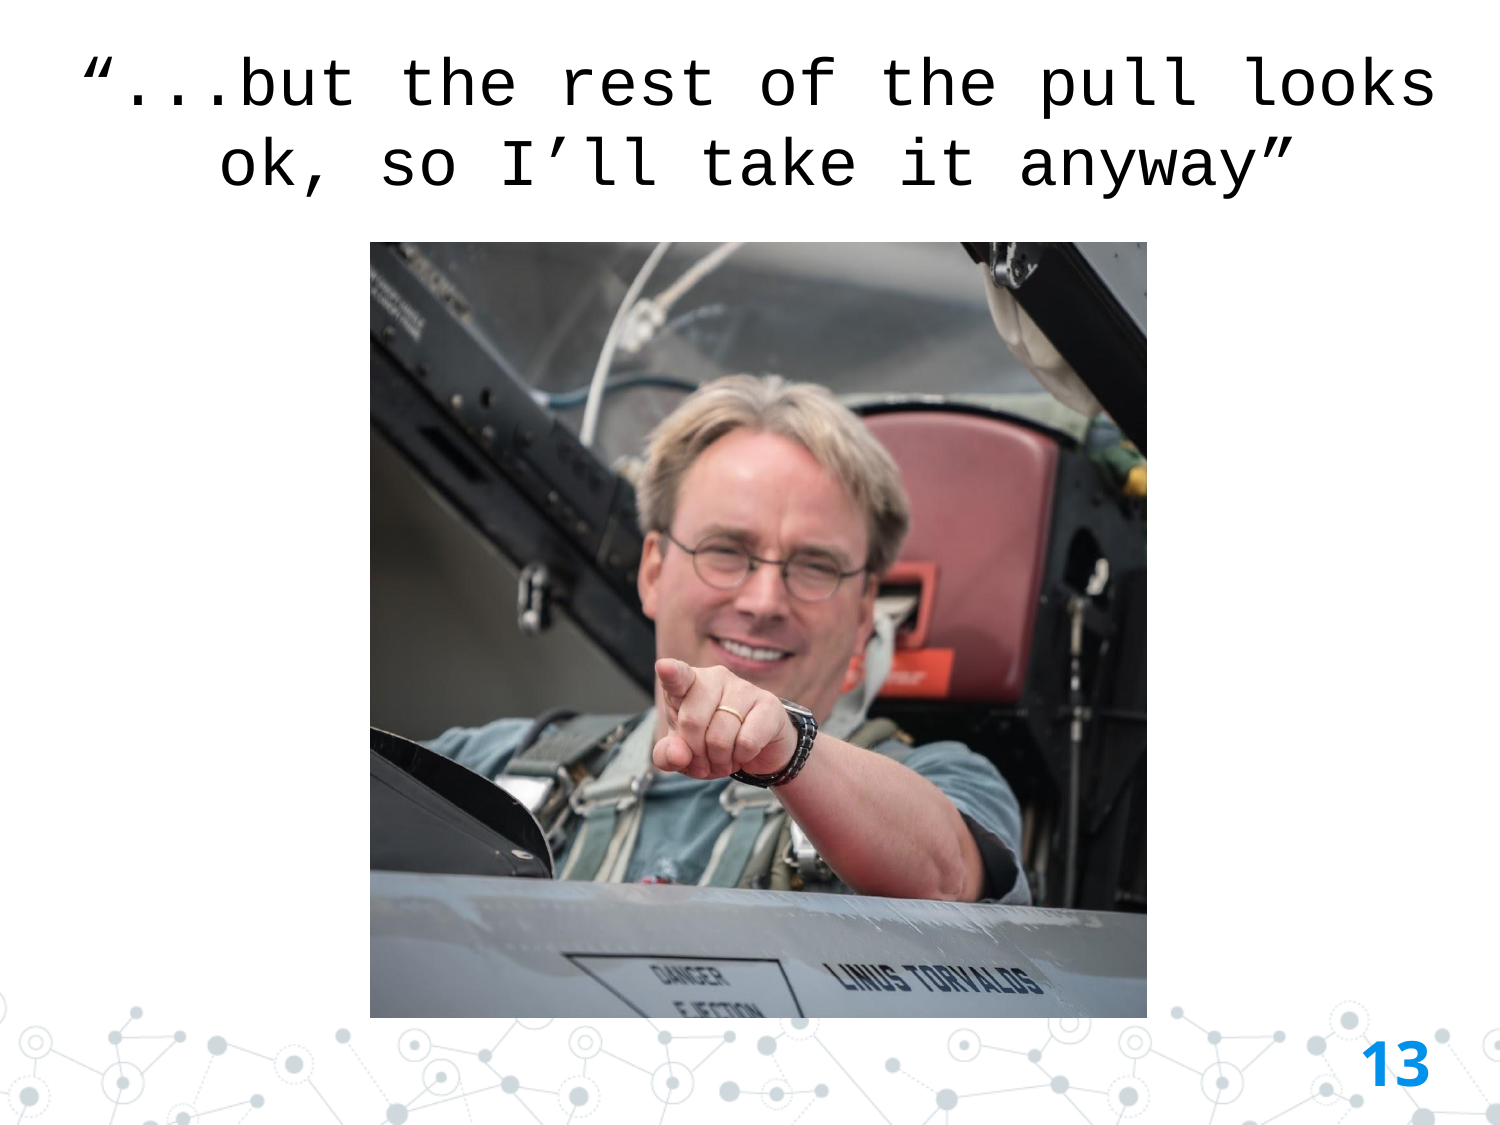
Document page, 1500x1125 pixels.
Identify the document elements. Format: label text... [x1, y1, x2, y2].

slide_number <number> [1329, 1008, 1462, 1095]
picture [0, 0, 1500, 1125]
text_box “...but the rest of the pull looks ok, so I’ll take it anyway” [33, 23, 1484, 243]
